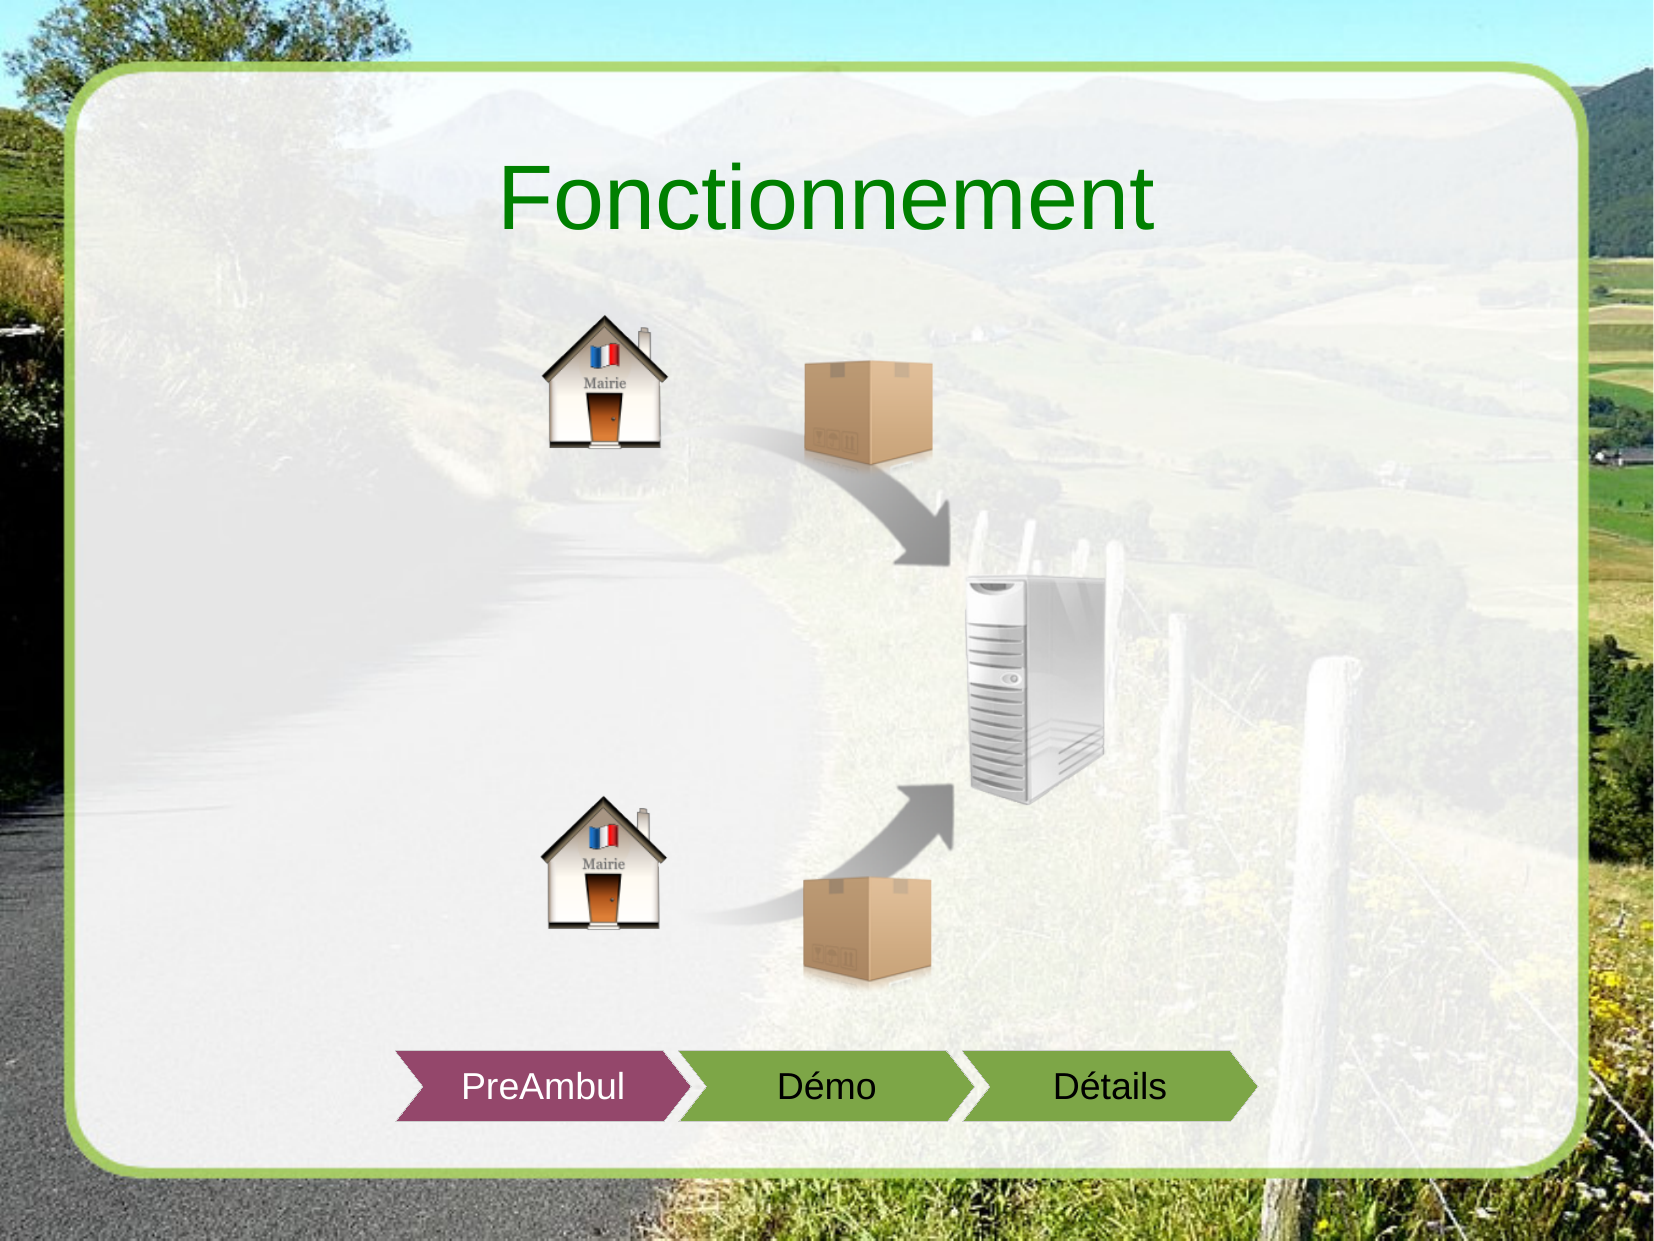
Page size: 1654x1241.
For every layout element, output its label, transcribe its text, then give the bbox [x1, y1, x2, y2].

text_box PreAmbul [395, 1050, 692, 1122]
text_box Démo [678, 1050, 975, 1122]
text_box Détails [962, 1050, 1259, 1122]
title Fonctionnement [82, 94, 1571, 302]
picture [0, 0, 1654, 1241]
